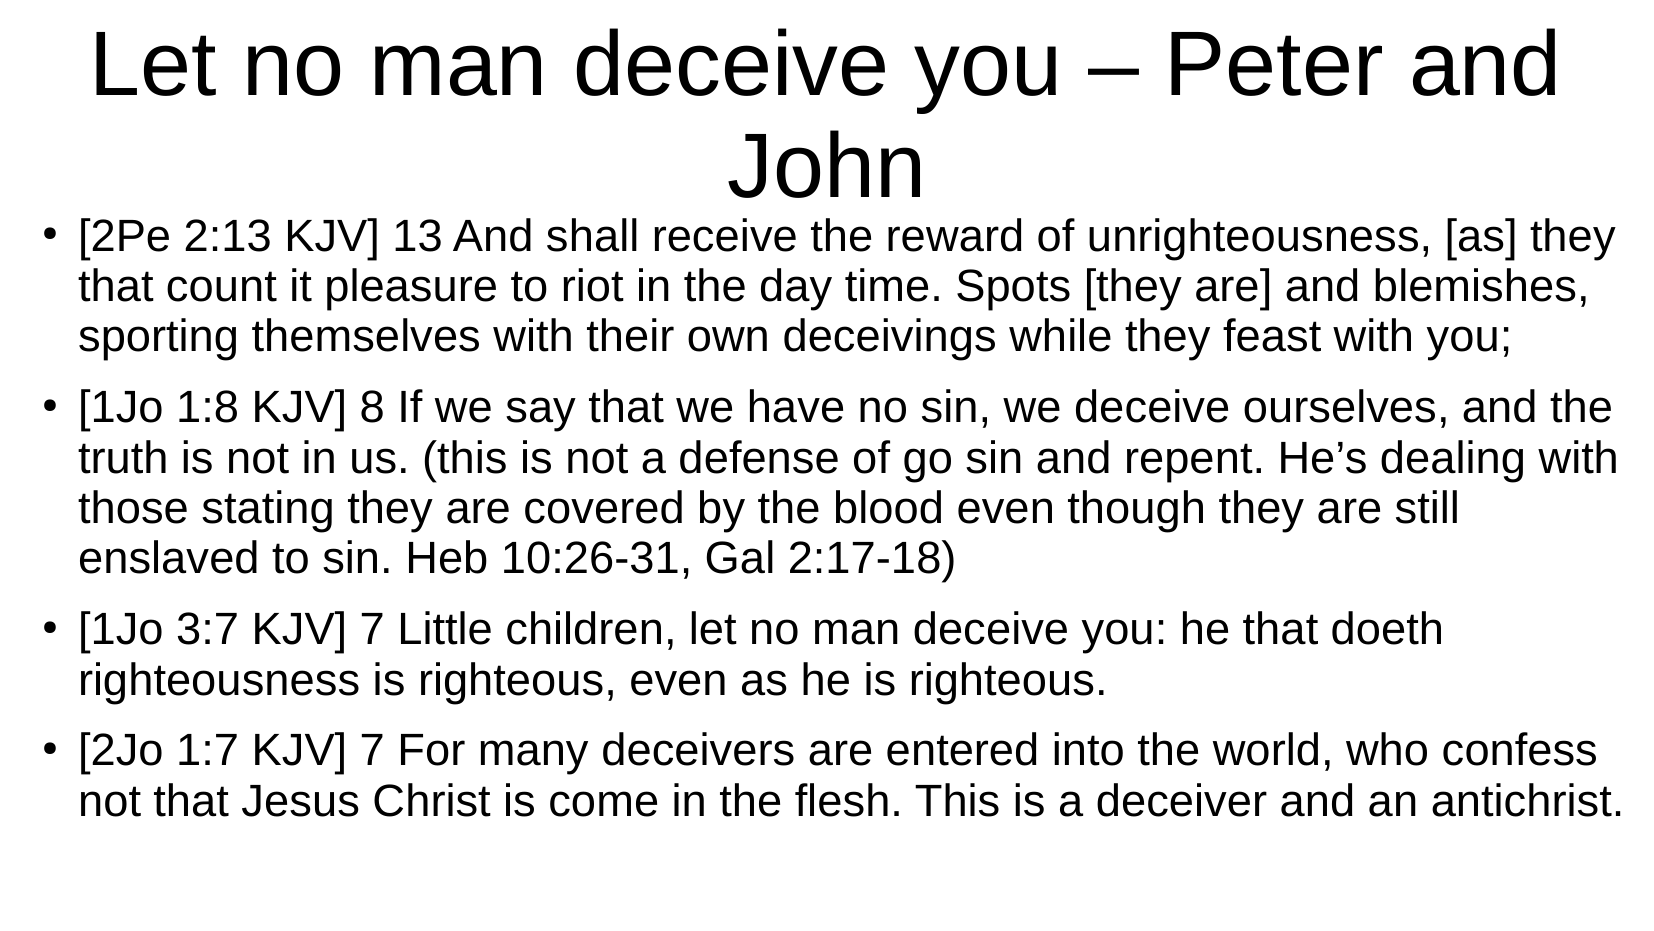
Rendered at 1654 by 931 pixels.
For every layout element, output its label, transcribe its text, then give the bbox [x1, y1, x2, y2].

title Let no man deceive you – Peter and John [82, 12, 1571, 210]
list [2Pe 2:13 KJV] 13 And shall receive the reward of unrighteousness, [as] they that count it pleasure to riot in the day time. Spots [they are] and blemishes, sporting themselves with their own deceivings while they feast with you; [1Jo 1:8 KJV] 8 If we say that we have no sin, we deceive ourselves, and the truth is not in us. (this is not a defense of go sin and repent. He’s dealing with those stating they are covered by the blood even though they are still enslaved to sin. Heb 10:26-31, Gal 2:17-18) [1Jo 3:7 KJV] 7 Little children, let no man deceive you: he that doeth righteousness is righteous, even as he is righteous. [2Jo 1:7 KJV] 7 For many deceivers are entered into the world, who confess not that Jesus Christ is come in the flesh. This is a deceiver and an antichrist. [30, 210, 1636, 916]
